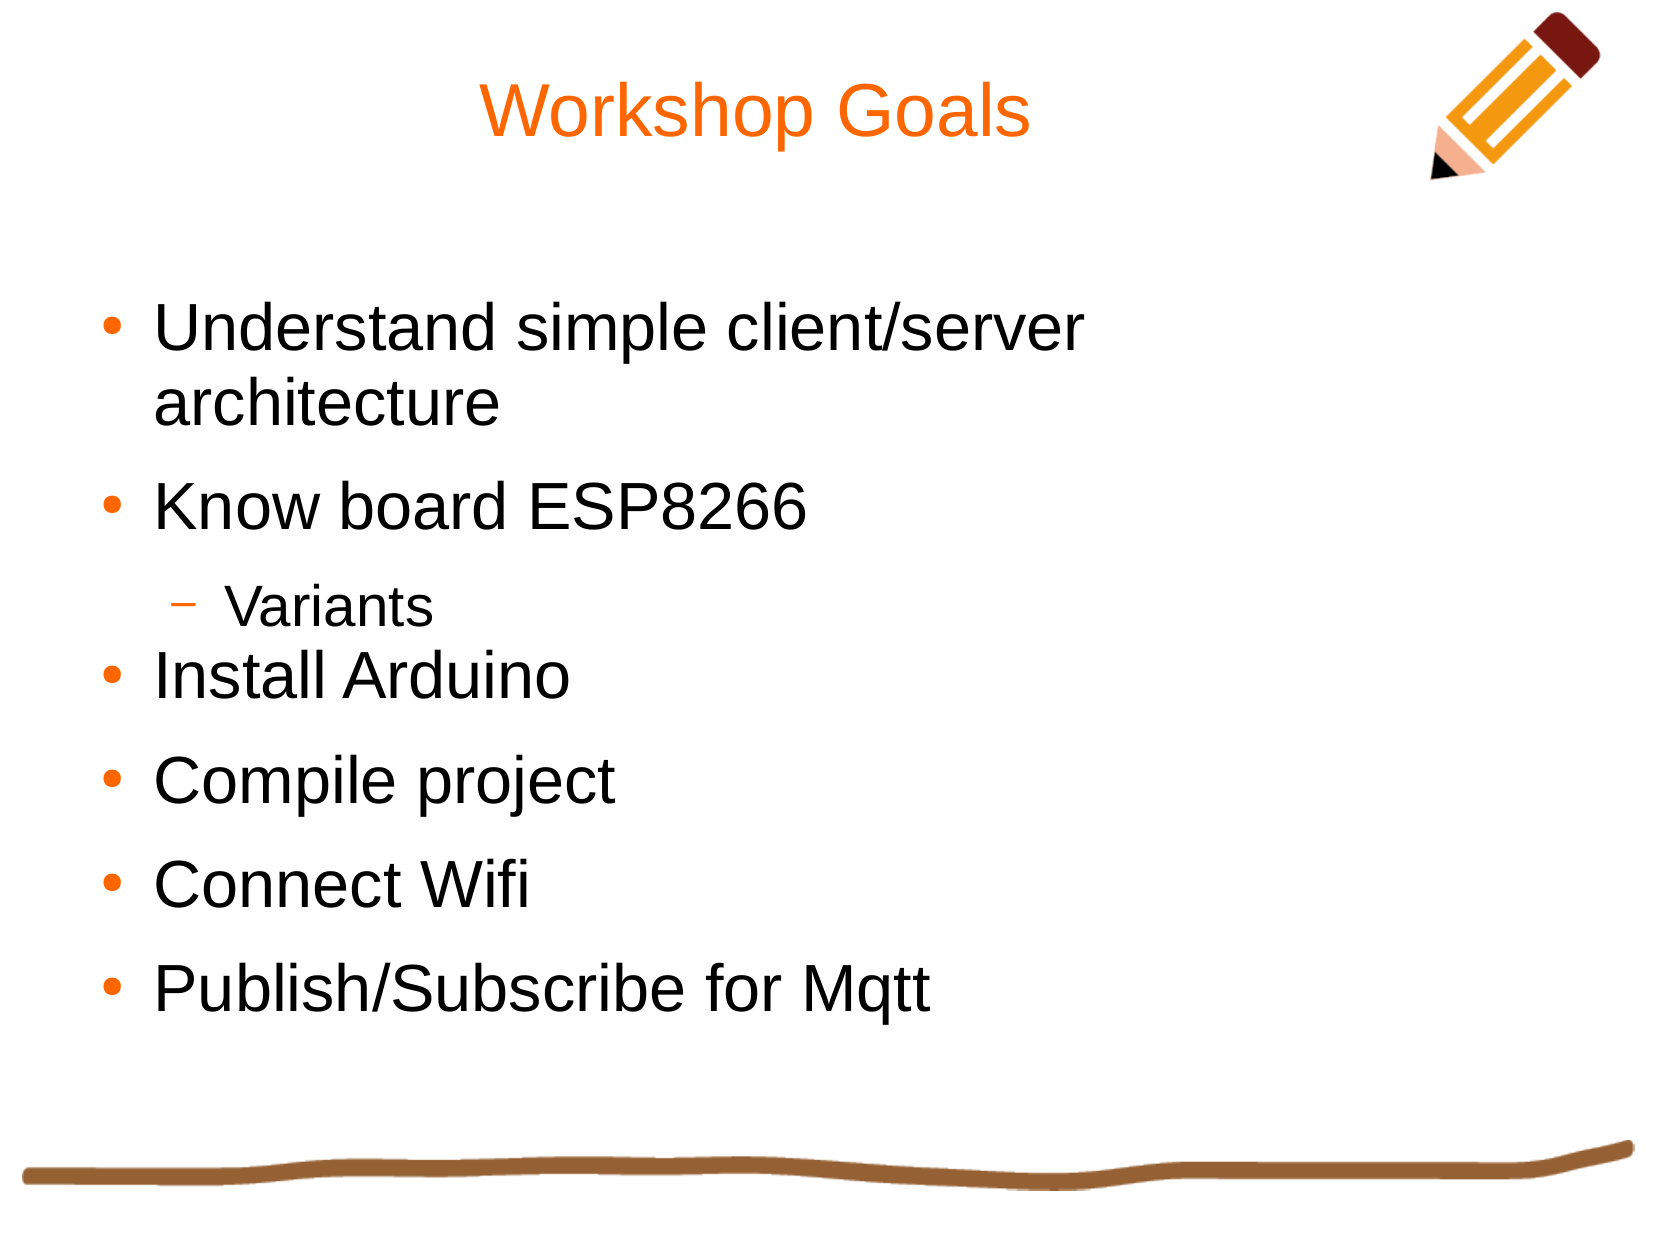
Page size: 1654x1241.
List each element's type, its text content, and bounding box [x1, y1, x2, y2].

title Workshop Goals [82, 49, 1430, 172]
picture [22, 1140, 1635, 1191]
picture [1430, 12, 1601, 181]
list Understand simple client/server architecture Know board ESP8266 Variants Install Arduino Compile project Connect Wifi Publish/Subscribe for Mqtt [82, 290, 1186, 1122]
